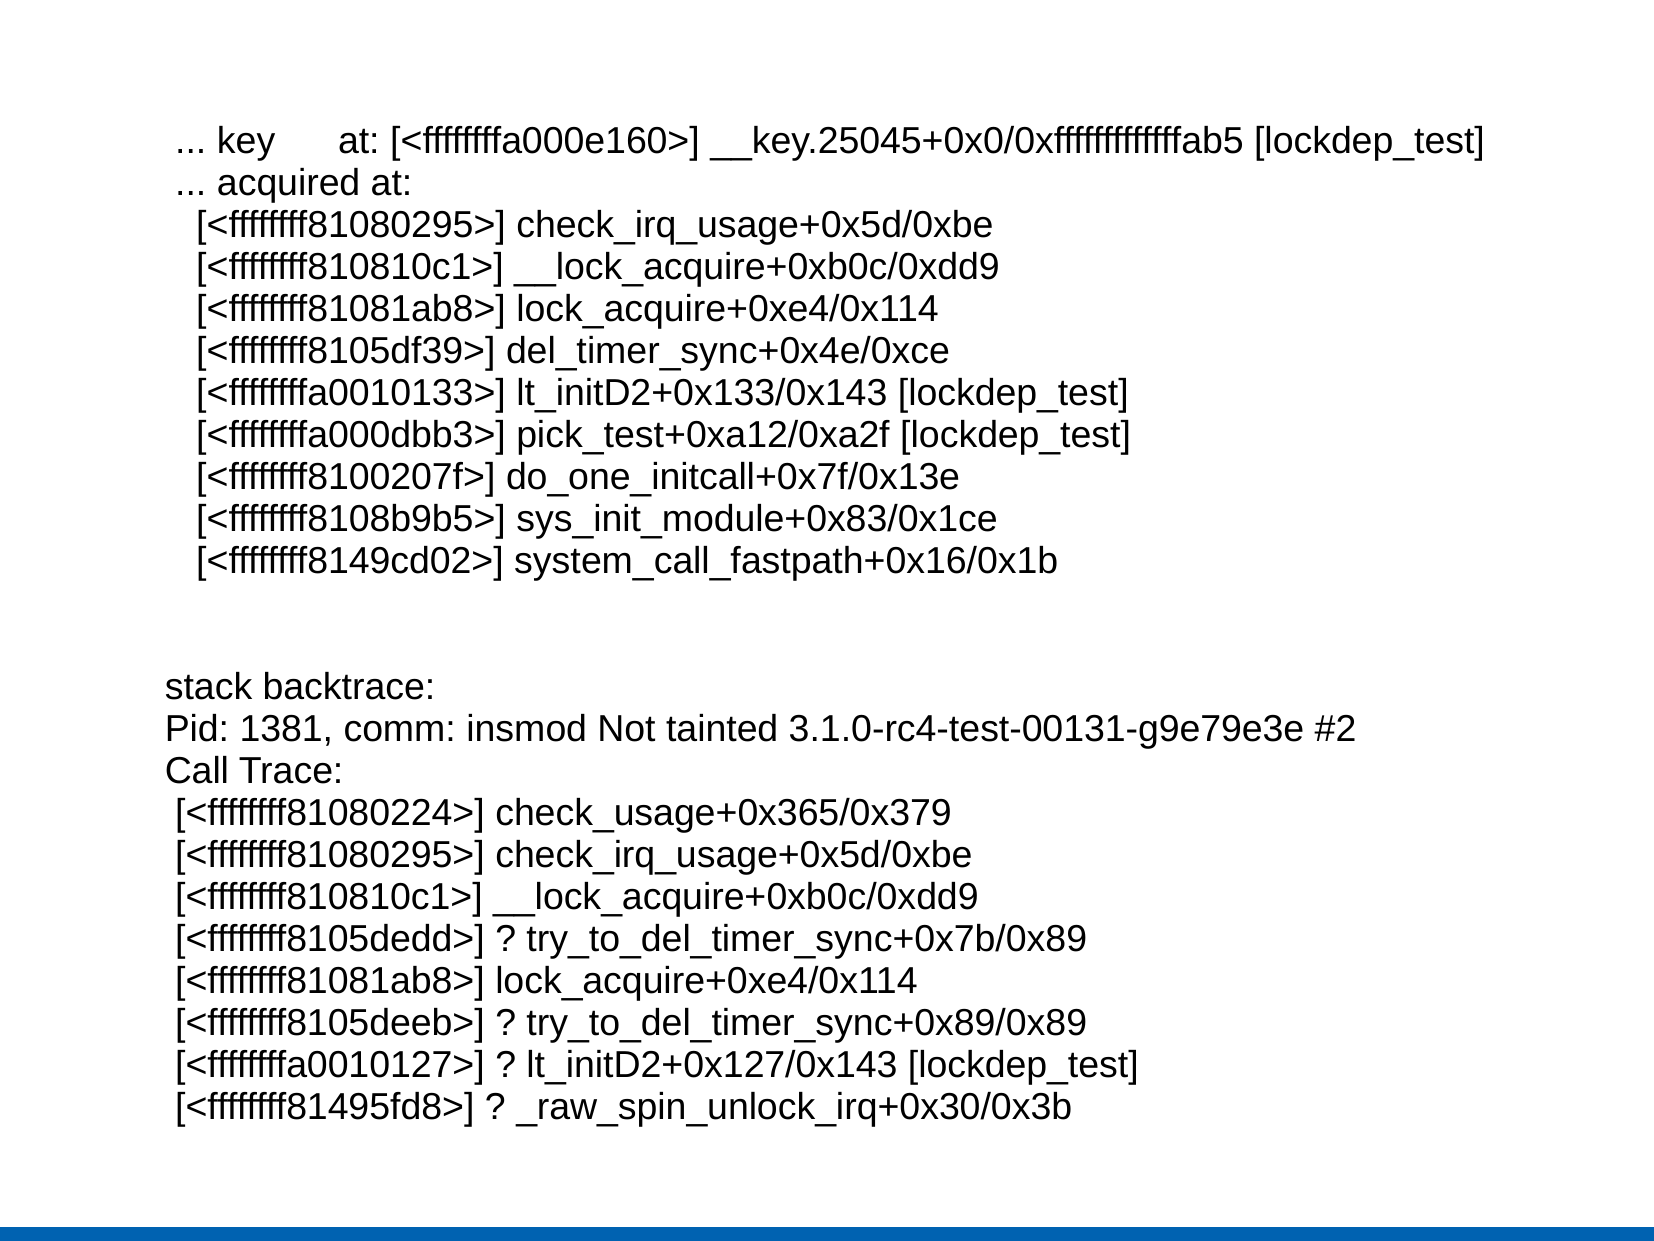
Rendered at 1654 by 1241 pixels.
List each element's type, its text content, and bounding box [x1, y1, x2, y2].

text_box ... key at: [<ffffffffa000e160>] __key.25045+0x0/0xfffffffffffffab5 [lockdep_test] ... acquired at: [<ffffffff81080295>] check_irq_usage+0x5d/0xbe [<ffffffff810810c1>] __lock_acquire+0xb0c/0xdd9 [<ffffffff81081ab8>] lock_acquire+0xe4/0x114 [<ffffffff8105df39>] del_timer_sync+0x4e/0xce [<ffffffffa0010133>] lt_initD2+0x133/0x143 [lockdep_test] [<ffffffffa000dbb3>] pick_test+0xa12/0xa2f [lockdep_test] [<ffffffff8100207f>] do_one_initcall+0x7f/0x13e [<ffffffff8108b9b5>] sys_init_module+0x83/0x1ce [<ffffffff8149cd02>] system_call_fastpath+0x16/0x1b stack backtrace: Pid: 1381, comm: insmod Not tainted 3.1.0-rc4-test-00131-g9e79e3e #2 Call Trace: [<ffffffff81080224>] check_usage+0x365/0x379 [<ffffffff81080295>] check_irq_usage+0x5d/0xbe [<ffffffff810810c1>] __lock_acquire+0xb0c/0xdd9 [<ffffffff8105dedd>] ? try_to_del_timer_sync+0x7b/0x89 [<ffffffff81081ab8>] lock_acquire+0xe4/0x114 [<ffffffff8105deeb>] ? try_to_del_timer_sync+0x89/0x89 [<ffffffffa0010127>] ? lt_initD2+0x127/0x143 [lockdep_test] [<ffffffff81495fd8>] ? _raw_spin_unlock_irq+0x30/0x3b [150, 112, 1504, 1136]
